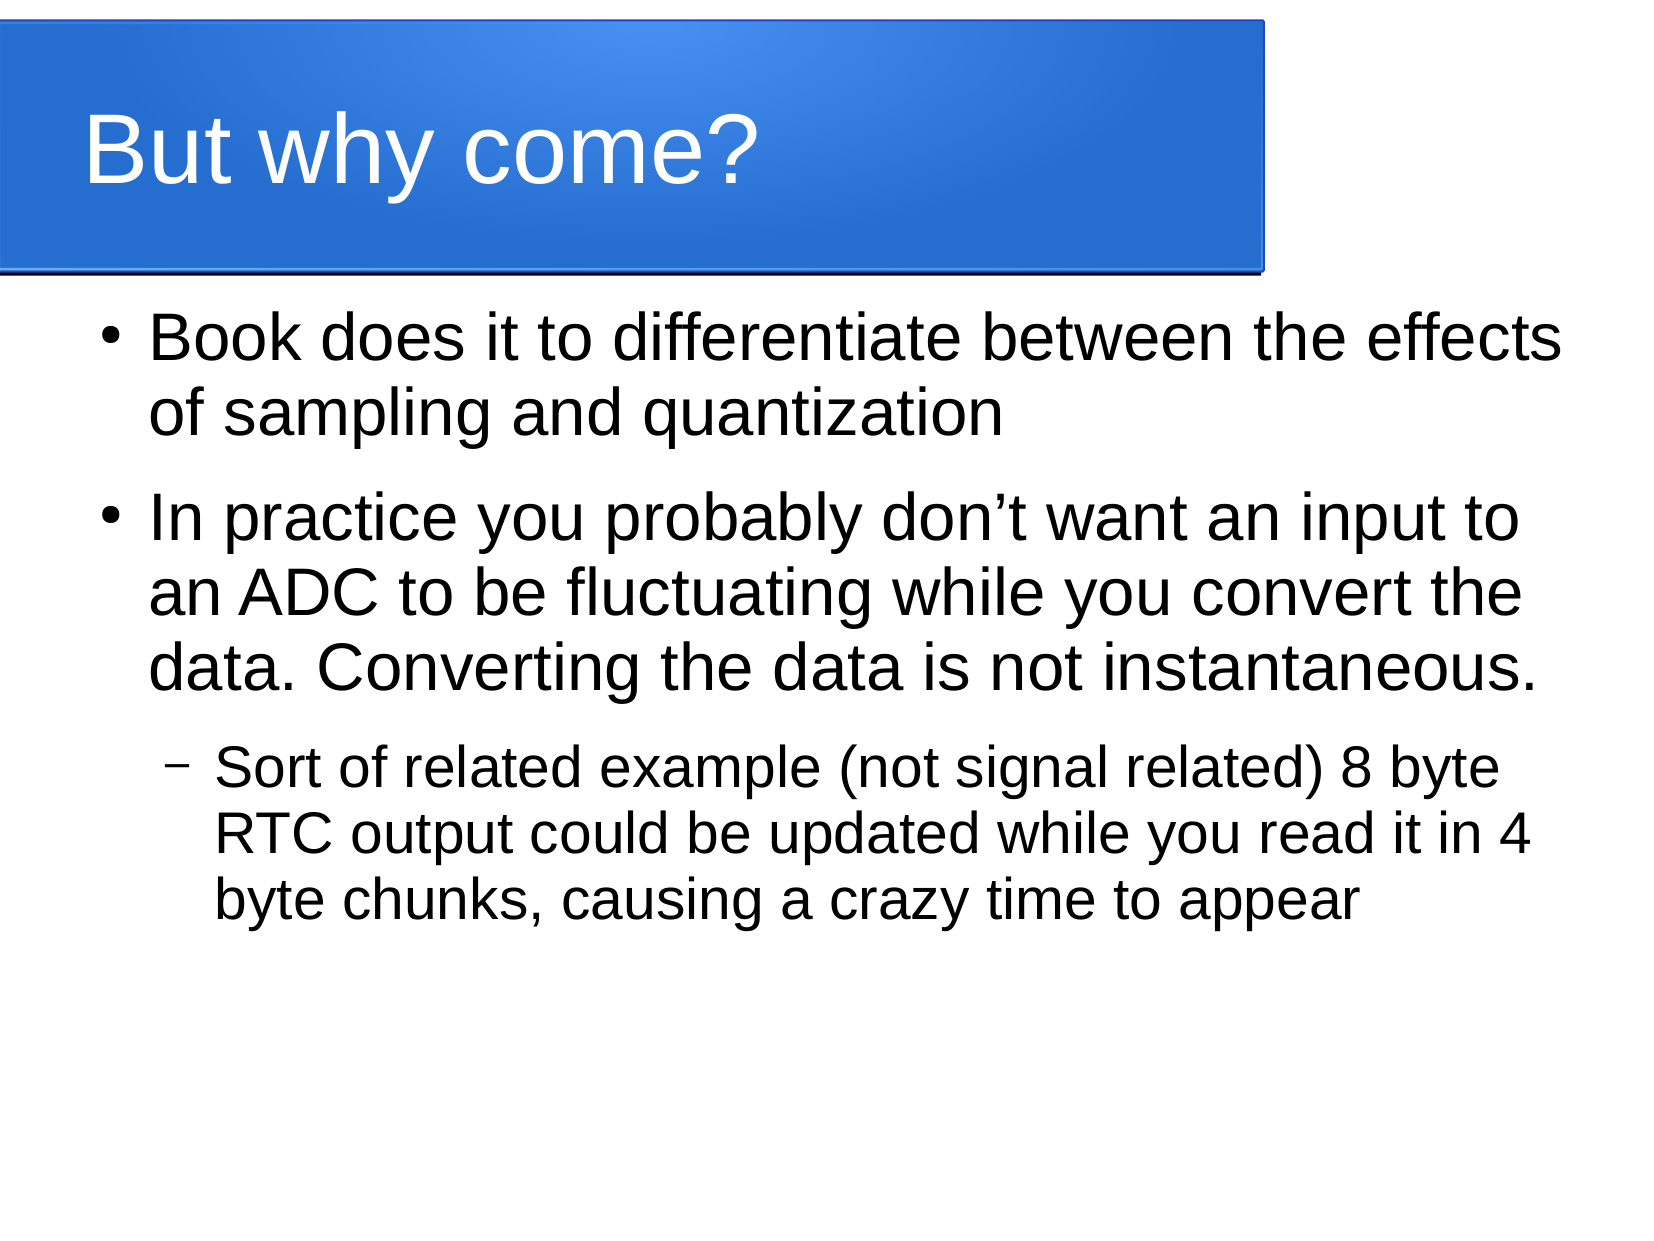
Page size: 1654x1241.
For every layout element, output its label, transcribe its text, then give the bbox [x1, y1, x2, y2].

list Book does it to differentiate between the effects of sampling and quantization In practice you probably don’t want an input to an ADC to be fluctuating while you convert the data. Converting the data is not instantaneous. Sort of related example (not signal related) 8 byte RTC output could be updated while you read it in 4 byte chunks, causing a crazy time to appear [82, 299, 1571, 1019]
title But why come? [82, 47, 1235, 252]
